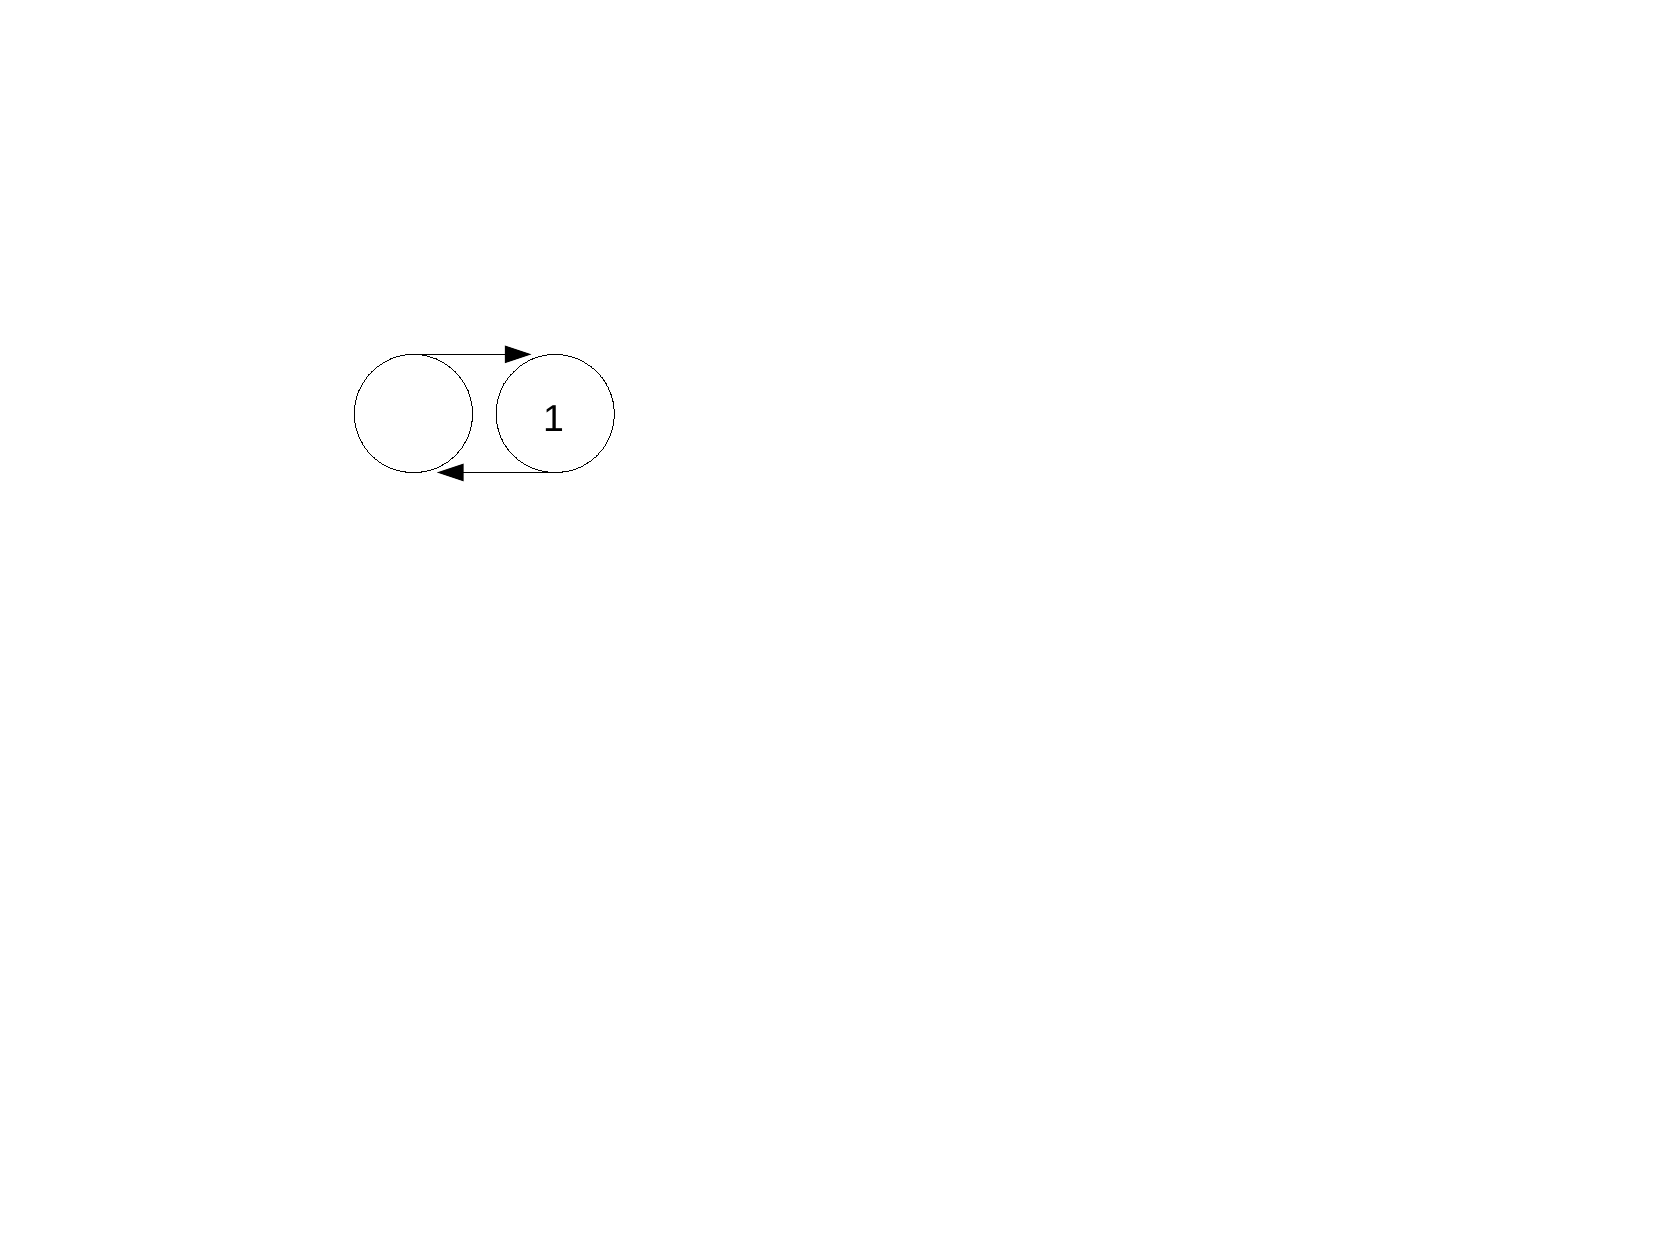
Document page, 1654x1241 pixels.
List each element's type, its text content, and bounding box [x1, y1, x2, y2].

text_box 1 [528, 389, 579, 447]
